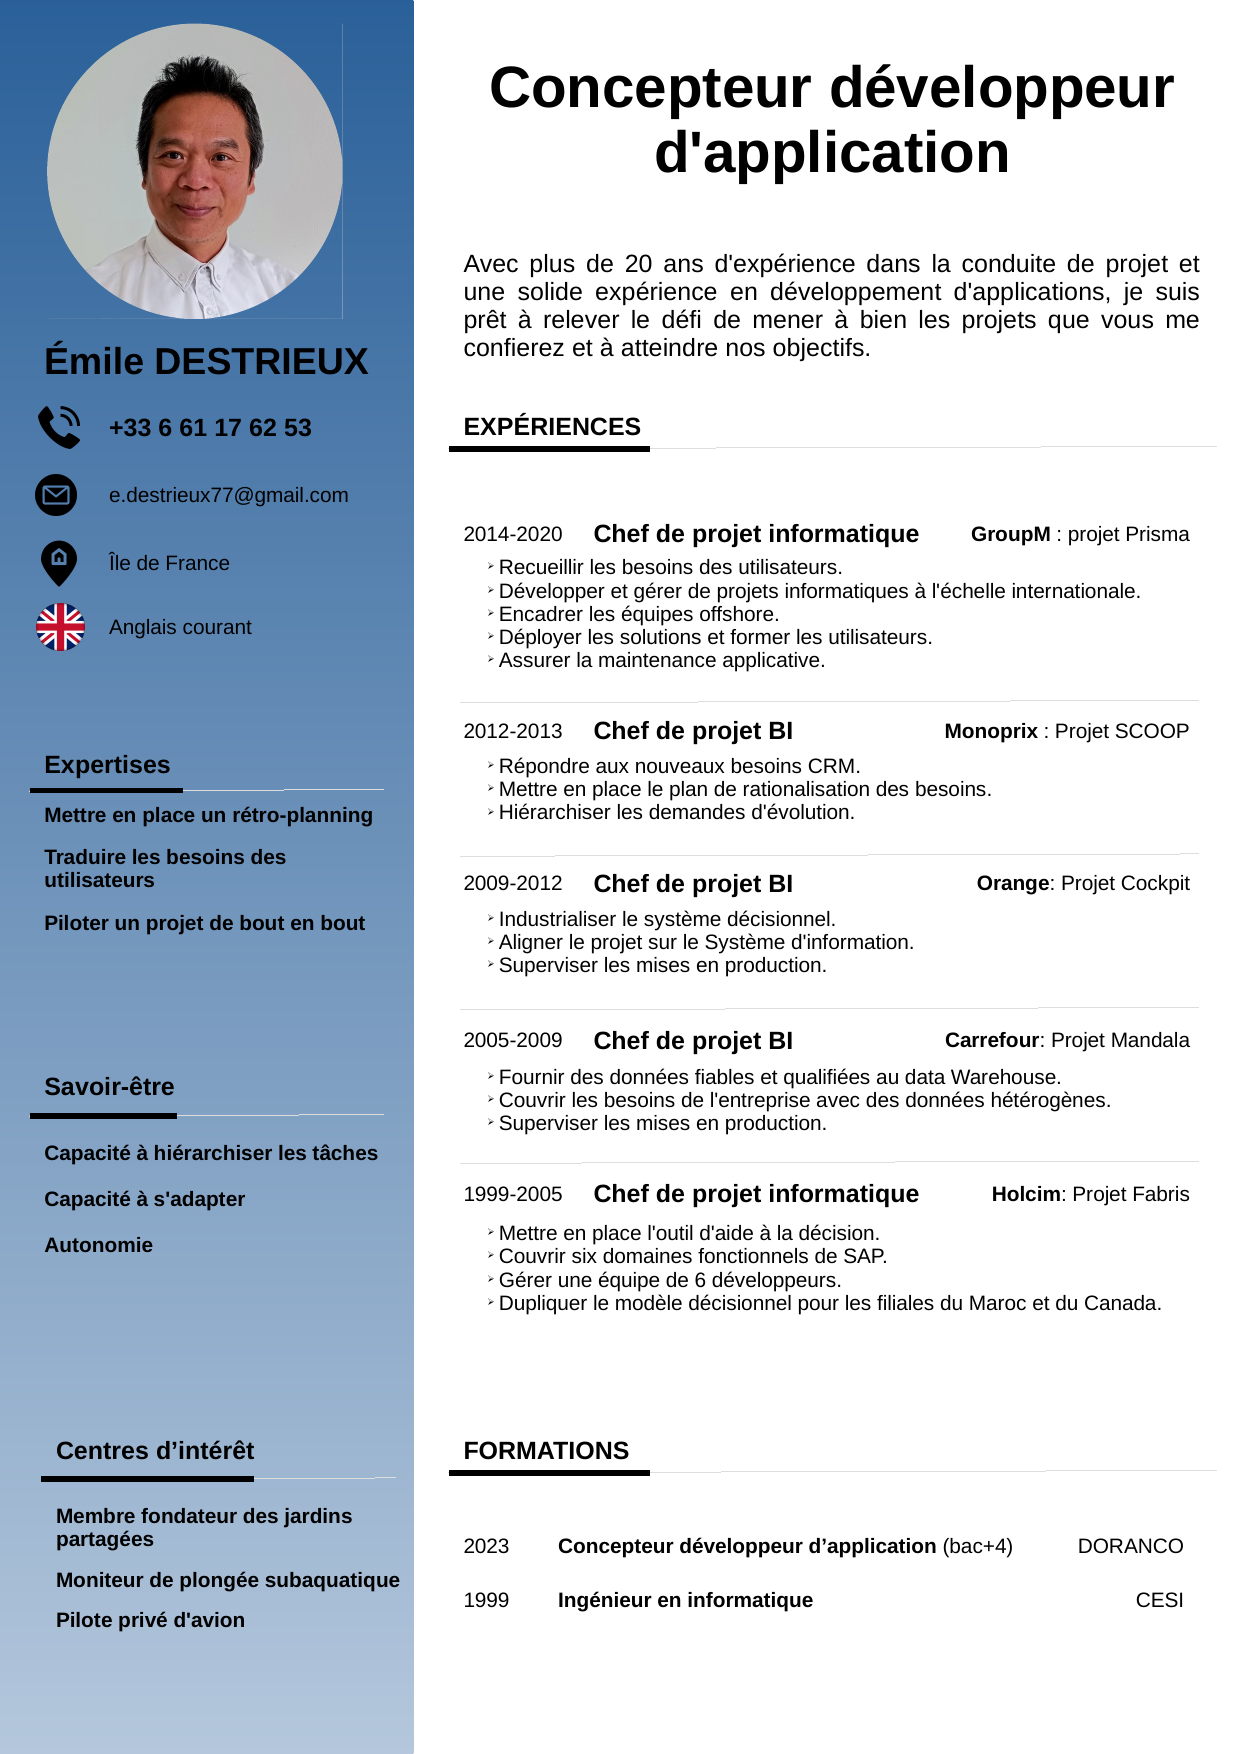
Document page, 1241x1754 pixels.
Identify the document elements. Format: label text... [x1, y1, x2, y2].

text_box Concepteur développeur d’application (bac+4) [543, 1516, 1040, 1570]
text_box Pilote privé d'avion [41, 1601, 420, 1640]
text_box Piloter un projet de bout en bout [29, 904, 408, 943]
text_box 2005-2009 [448, 1022, 578, 1059]
text_box 2009-2012 [448, 865, 579, 902]
text_box GroupM : projet Prisma [909, 513, 1205, 548]
text_box 2014-2020 [448, 516, 578, 552]
text_box Recueillir les besoins des utilisateurs. Développer et gérer de projets informatiques à l'échelle internationale. Encadrer les équipes offshore. Déployer les solutions et former les utilisateurs. Assurer la maintenance applicative. [460, 548, 1205, 680]
text_box e.destrieux77@gmail.com [94, 465, 414, 525]
text_box +33 6 61 17 62 53 [94, 398, 414, 458]
text_box Traduire les besoins des utilisateurs [29, 838, 408, 900]
text_box Chef de projet informatique [578, 1177, 963, 1211]
picture [36, 603, 85, 651]
text_box Orange: Projet Cockpit [909, 864, 1205, 899]
text_box Centres d’intérêt [41, 1429, 337, 1471]
text_box Industrialiser le système décisionnel. Aligner le projet sur le Système d'information. Superviser les mises en production. [460, 899, 1205, 985]
text_box Mettre en place l'outil d'aide à la décision. Couvrir six domaines fonctionnels de SAP. Gérer une équipe de 6 développeurs. Dupliquer le modèle décisionnel pour les filiales du Maroc et du Canada. [460, 1214, 1205, 1323]
text_box Expertises [29, 743, 235, 786]
text_box Chef de projet BI [578, 1020, 963, 1058]
text_box Membre fondateur des jardins partagées [41, 1497, 420, 1559]
text_box Capacité à hiérarchiser les tâches [29, 1133, 408, 1172]
text_box CESI [1087, 1570, 1199, 1630]
text_box Holcim: Projet Fabris [909, 1174, 1205, 1214]
text_box Carrefour: Projet Mandala [909, 1016, 1205, 1058]
text_box Monoprix : Projet SCOOP [909, 711, 1205, 747]
text_box Chef de projet informatique [578, 515, 963, 548]
text_box 1999 [448, 1570, 543, 1630]
text_box Autonomie [29, 1226, 408, 1265]
text_box Anglais courant [94, 597, 414, 657]
text_box Chef de projet BI [578, 866, 963, 899]
text_box EXPÉRIENCES [448, 405, 1217, 447]
text_box Fournir des données fiables et qualifiées au data Warehouse. Couvrir les besoins de l'entreprise avec des données hétérogènes. Superviser les mises en production. [460, 1058, 1205, 1143]
text_box [0, 0, 414, 332]
text_box 2012-2013 [448, 713, 579, 749]
text_box Concepteur développeur d'application Avec plus de 20 ans d'expérience dans la conduite de projet et une solide expérience en développement d'applications, je suis prêt à relever le défi de mener à bien les projets que vous me confierez et à atteindre nos objectifs. [448, 47, 1217, 370]
text_box Mettre en place un rétro-planning [29, 796, 408, 835]
picture [35, 474, 77, 516]
text_box 1999-2005 [448, 1176, 579, 1212]
picture [35, 403, 83, 452]
text_box Capacité à s'adapter [29, 1179, 408, 1219]
text_box Moniteur de plongée subaquatique [41, 1560, 420, 1599]
text_box FORMATIONS [448, 1429, 1217, 1471]
text_box 2023 [448, 1516, 543, 1570]
text_box Émile DESTRIEUX [0, 332, 414, 390]
text_box Répondre aux nouveaux besoins CRM. Mettre en place le plan de rationalisation des besoins. Hiérarchiser les demandes d'évolution. [460, 747, 1205, 832]
text_box Savoir-être [29, 1065, 235, 1108]
text_box [0, 390, 414, 1754]
text_box Chef de projet BI [578, 714, 963, 747]
text_box Île de France [94, 533, 414, 593]
text_box Ingénieur en informatique [543, 1570, 1087, 1630]
text_box DORANCO [1062, 1516, 1199, 1570]
picture [35, 539, 83, 588]
